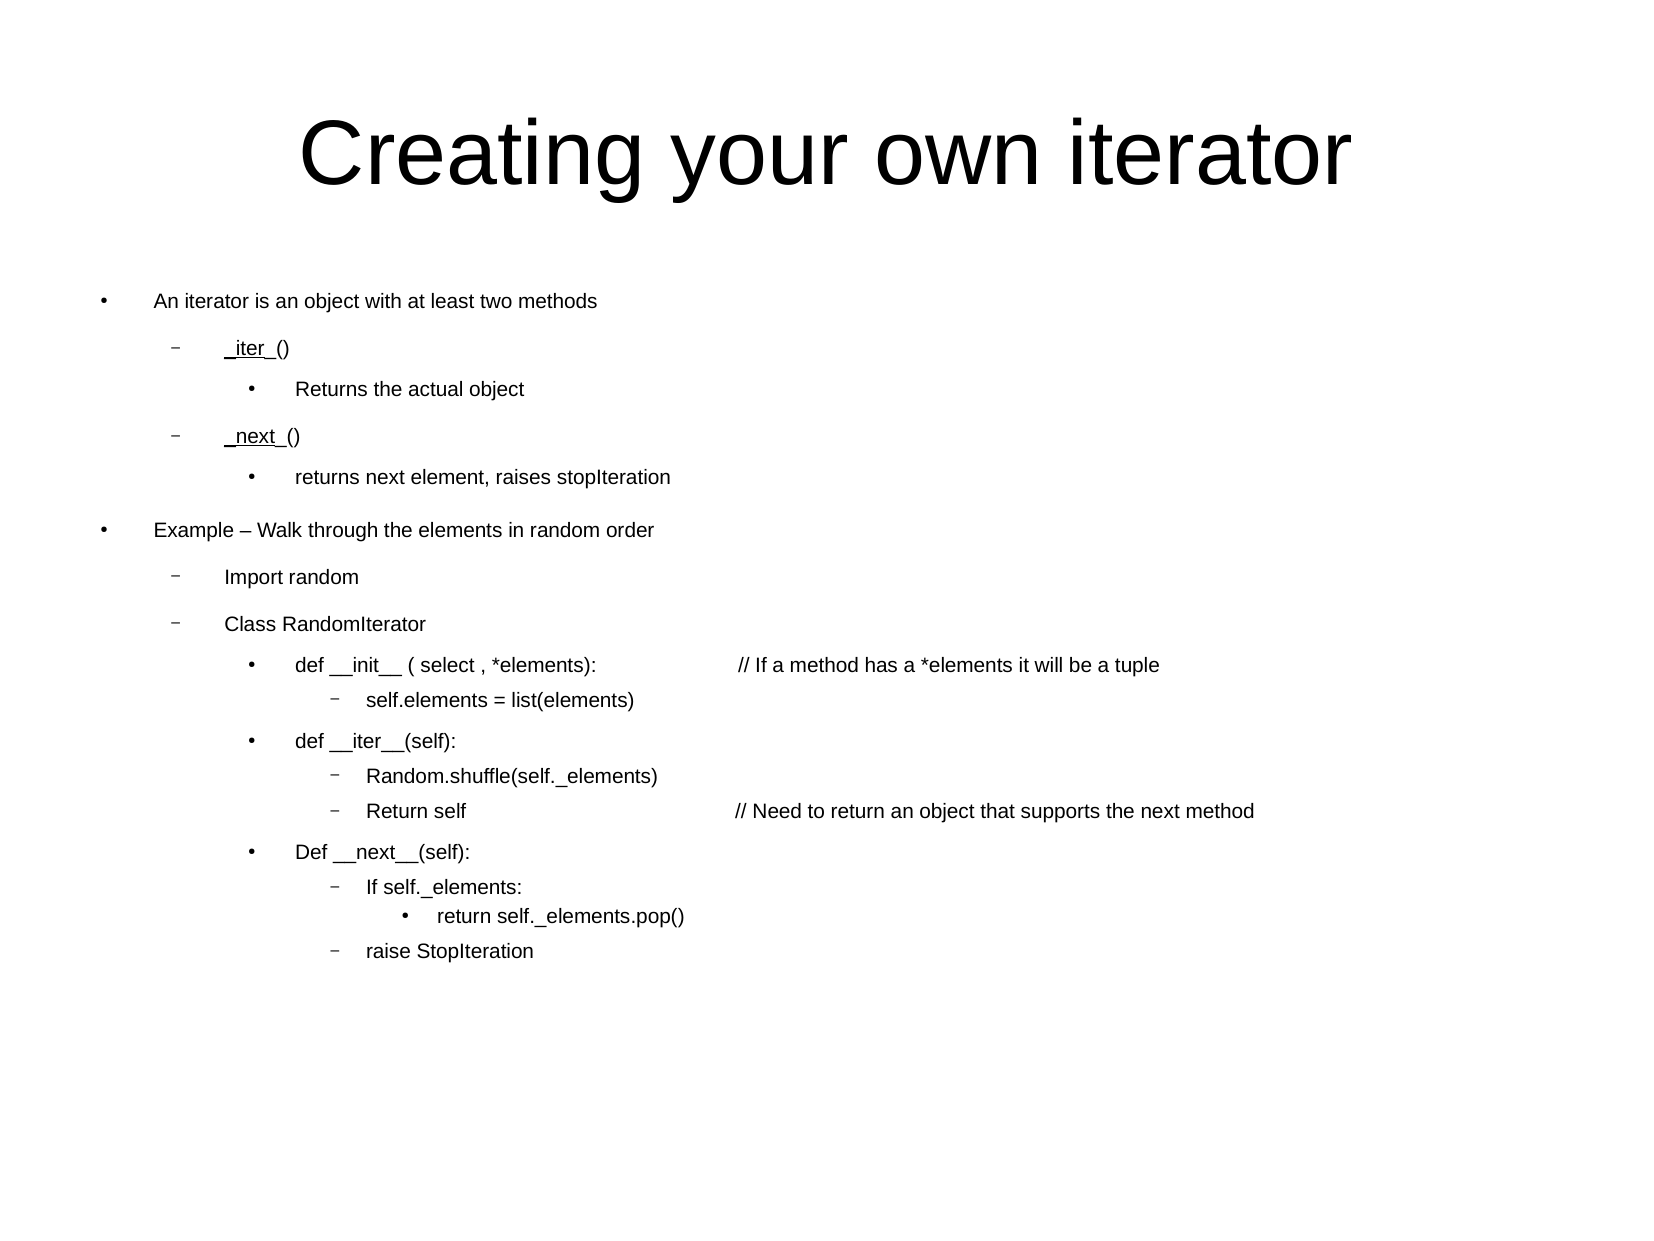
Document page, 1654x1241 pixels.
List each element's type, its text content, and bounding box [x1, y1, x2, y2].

title Creating your own iterator [82, 49, 1571, 257]
list An iterator is an object with at least two methods _iter_() Returns the actual object _next_() returns next element, raises stopIteration Example – Walk through the elements in random order Import random Class RandomIterator def __init__ ( select , *elements): // If a method has a *elements it will be a tuple self.elements = list(elements) def __iter__(self): Random.shuffle(self._elements) Return self // Need to return an object that supports the next method Def __next__(self): If self._elements: return self._elements.pop() raise StopIteration [82, 290, 1583, 1229]
